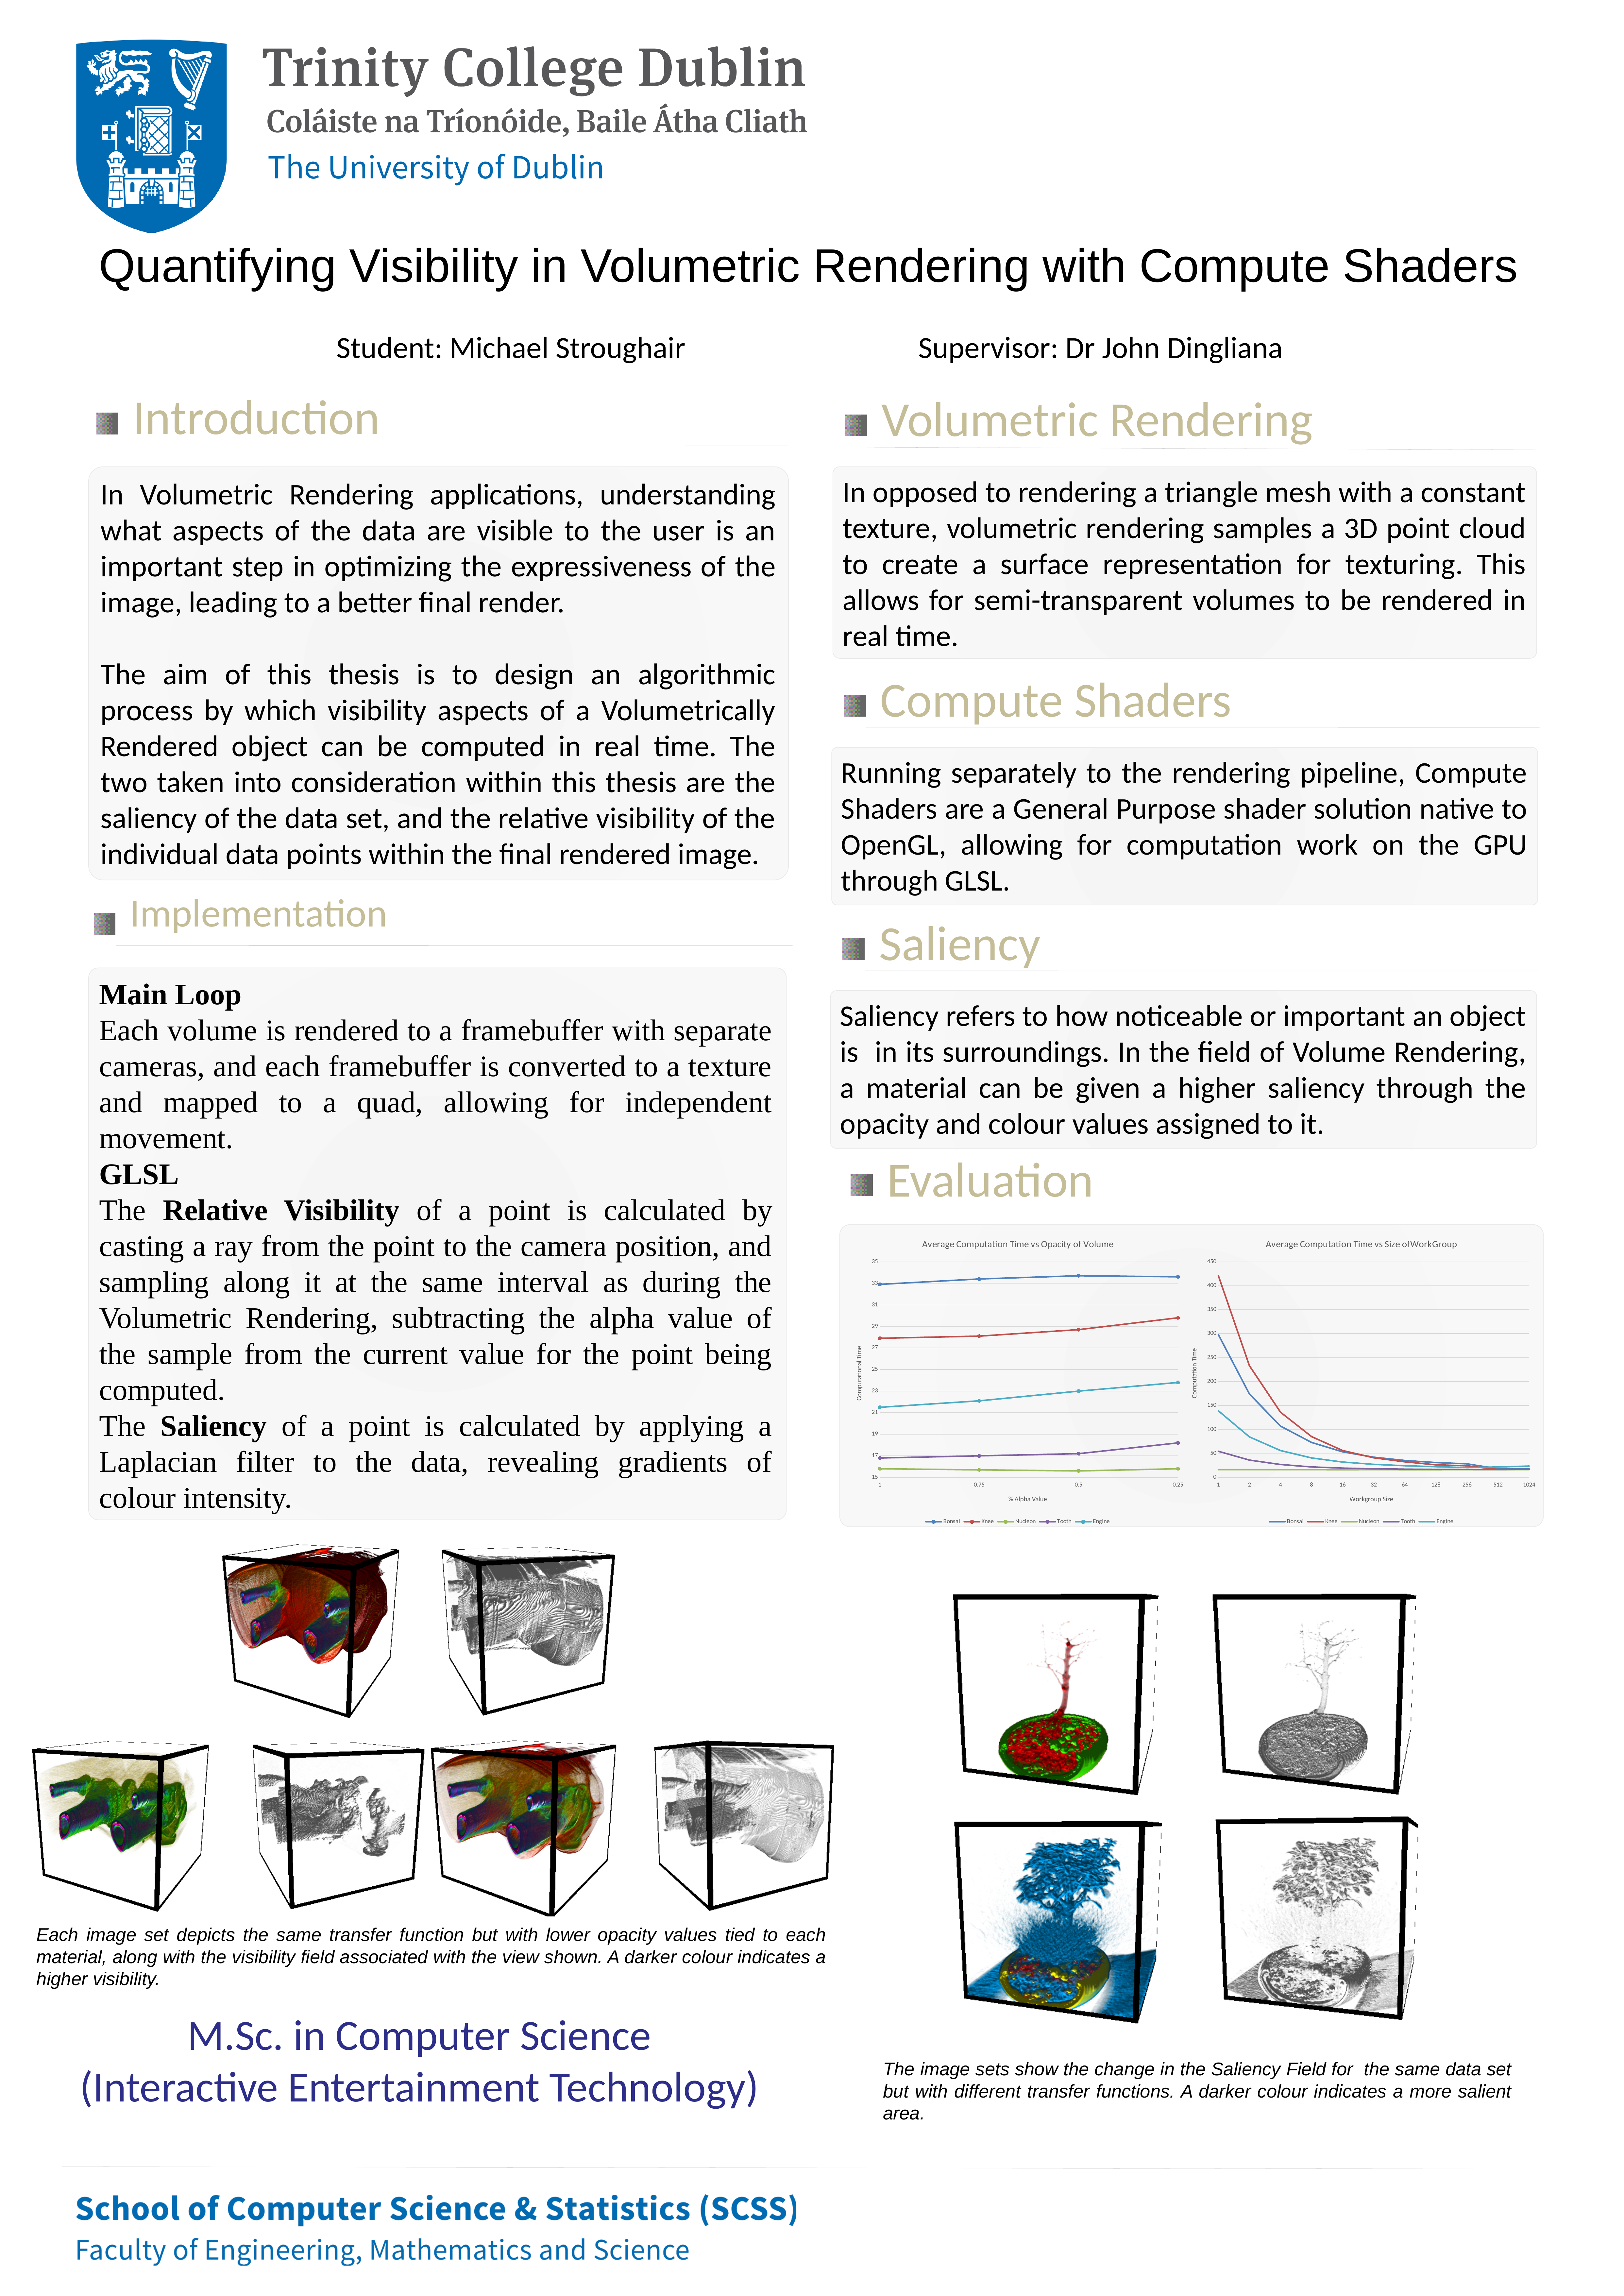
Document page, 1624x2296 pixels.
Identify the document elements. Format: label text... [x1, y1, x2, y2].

picture [839, 409, 867, 436]
picture [949, 1586, 1432, 1806]
text_box Main Loop Each volume is rendered to a framebuffer with separate cameras, and each framebuffer is converted to a texture and mapped to a quad, allowing for independent movement. GLSL The Relative Visibility of a point is calculated by casting a ray from the point to the camera position, and sampling along it at the same interval as during the Volumetric Rendering, subtracting the alpha value of the sample from the current value for the point being computed. The Saliency of a point is calculated by applying a Laplacian filter to the data, revealing gradients of colour intensity. [89, 968, 787, 1520]
picture [31, 1531, 618, 1916]
text_box [839, 1224, 1541, 1526]
text_box Implementation [130, 891, 388, 936]
picture [91, 407, 118, 434]
text_box M.Sc. in Computer Science (Interactive Entertainment Technology) [30, 2005, 809, 2114]
picture [837, 933, 865, 960]
text_box Running separately to the rendering pipeline, Compute Shaders are a General Purpose shader solution native to OpenGL, allowing for computation work on the GPU through GLSL. [832, 747, 1538, 905]
text_box Student: Michael Stroughair Supervisor: Dr John Dingliana [0, 318, 1622, 376]
picture [89, 908, 115, 935]
text_box Saliency [879, 916, 1041, 970]
text_box Evaluation [887, 1153, 1094, 1207]
text_box In Volumetric Rendering applications, understanding what aspects of the data are visible to the user is an important step in optimizing the expressiveness of the image, leading to a better final render. The aim of this thesis is to design an algorithmic process by which visibility aspects of a Volumetrically Rendered object can be computed in real time. The two taken into consideration within this thesis are the saliency of the data set, and the relative visibility of the individual data points within the final rendered image. [89, 467, 789, 880]
text_box Compute Shaders [880, 673, 1232, 727]
picture [845, 1169, 873, 1196]
picture [76, 2194, 796, 2266]
text_box Volumetric Rendering [881, 392, 1313, 448]
picture [76, 40, 807, 224]
picture [838, 689, 866, 717]
text_box Quantifying Visibility in Volumetric Rendering with Compute Shaders [76, 224, 1543, 303]
text_box The image sets show the change in the Saliency Field for the same data set but with different transfer functions. A darker colour indicates a more salient area. [878, 2054, 1541, 2104]
text_box In opposed to rendering a triangle mesh with a constant texture, volumetric rendering samples a 3D point cloud to create a surface representation for texturing. This allows for semi-transparent volumes to be rendered in real time. [833, 467, 1537, 658]
text_box Saliency refers to how noticeable or important an object is in its surroundings. In the field of Volume Rendering, a material can be given a higher saliency through the opacity and colour values assigned to it. [831, 991, 1537, 1148]
chart [845, 1229, 1543, 1527]
picture [949, 1806, 1432, 2034]
text_box Introduction [133, 390, 381, 445]
text_box Each image set depicts the same transfer function but with lower opacity values tied to each material, along with the visibility field associated with the view shown. A darker colour indicates a higher visibility. [31, 1920, 831, 1992]
picture [430, 1724, 839, 1916]
